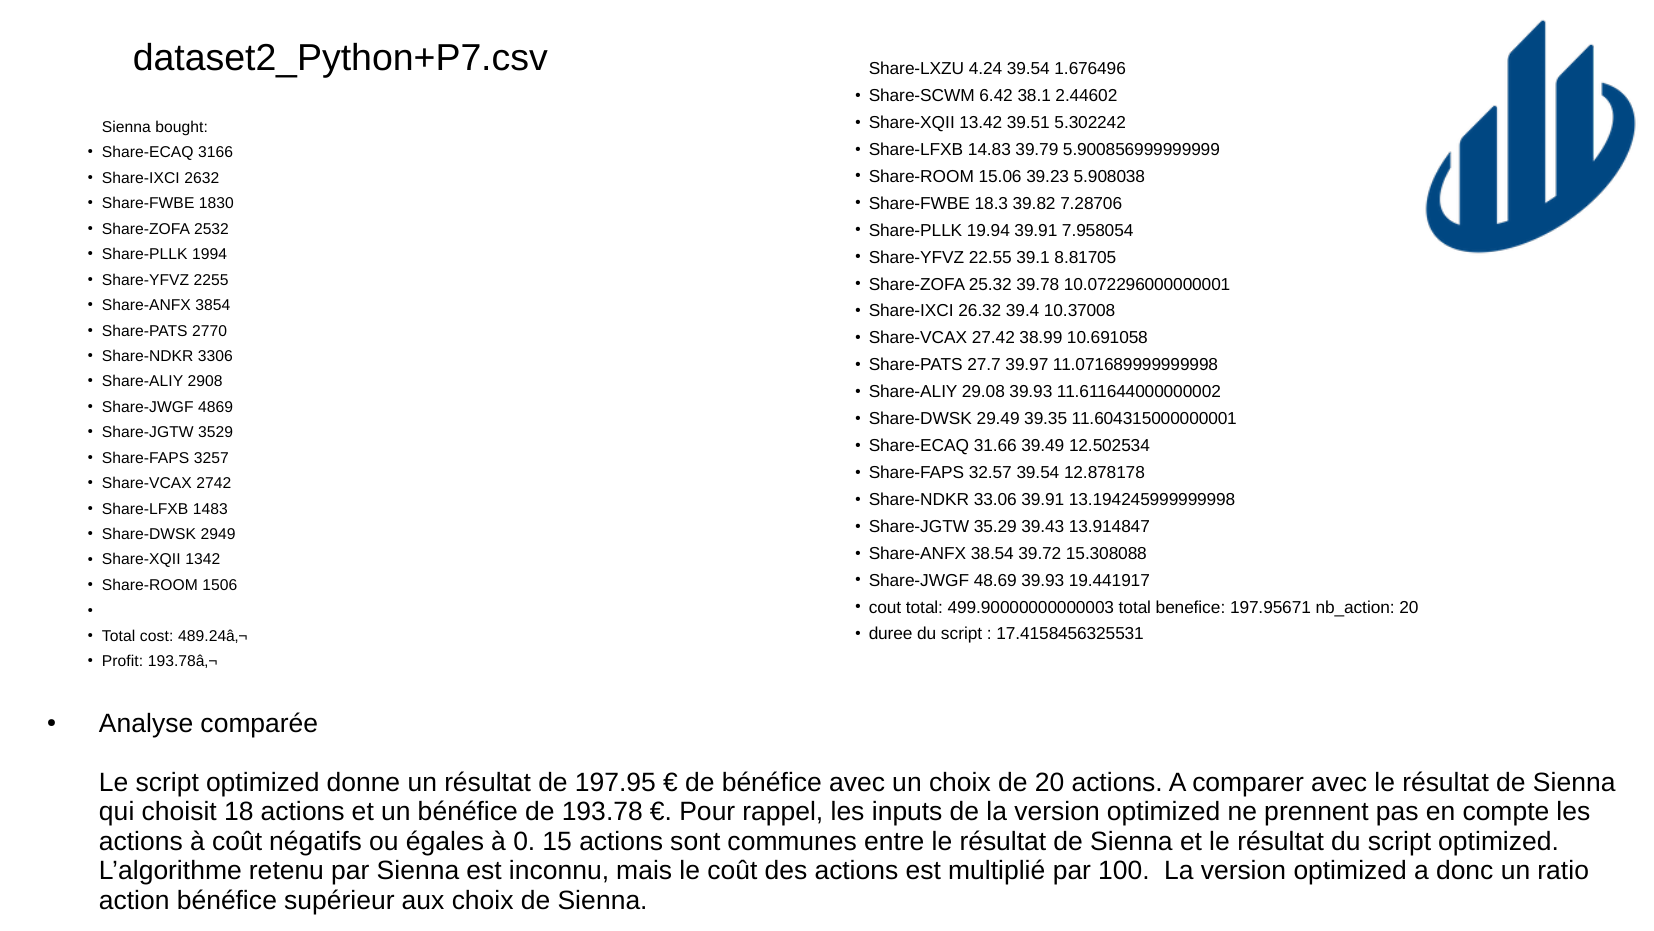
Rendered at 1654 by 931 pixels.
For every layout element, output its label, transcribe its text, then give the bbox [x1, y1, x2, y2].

list Analyse comparée Le script optimized donne un résultat de 197.95 € de bénéfice avec un choix de 20 actions. A comparer avec le résultat de Sienna qui choisit 18 actions et un bénéfice de 193.78 €. Pour rappel, les inputs de la version optimized ne prennent pas en compte les actions à coût négatifs ou égales à 0. 15 actions sont communes entre le résultat de Sienna et le résultat du script optimized. L’algorithme retenu par Sienna est inconnu, mais le coût des actions est multiplié par 100. La version optimized a donc un ratio action bénéfice supérieur aux choix de Sienna. [29, 708, 1625, 916]
list Share-LXZU 4.24 39.54 1.676496 Share-SCWM 6.42 38.1 2.44602 Share-XQII 13.42 39.51 5.302242 Share-LFXB 14.83 39.79 5.900856999999999 Share-ROOM 15.06 39.23 5.908038 Share-FWBE 18.3 39.82 7.28706 Share-PLLK 19.94 39.91 7.958054 Share-YFVZ 22.55 39.1 8.81705 Share-ZOFA 25.32 39.78 10.072296000000001 Share-IXCI 26.32 39.4 10.37008 Share-VCAX 27.42 38.99 10.691058 Share-PATS 27.7 39.97 11.071689999999998 Share-ALIY 29.08 39.93 11.611644000000002 Share-DWSK 29.49 39.35 11.604315000000001 Share-ECAQ 31.66 39.49 12.502534 Share-FAPS 32.57 39.54 12.878178 Share-NDKR 33.06 39.91 13.194245999999998 Share-JGTW 35.29 39.43 13.914847 Share-ANFX 38.54 39.72 15.308088 Share-JWGF 48.69 39.93 19.441917 cout total: 499.90000000000003 total benefice: 197.95671 nb_action: 20 duree du script : 17.4158456325531 [850, 59, 1565, 650]
list Sienna bought: Share-ECAQ 3166 Share-IXCI 2632 Share-FWBE 1830 Share-ZOFA 2532 Share-PLLK 1994 Share-YFVZ 2255 Share-ANFX 3854 Share-PATS 2770 Share-NDKR 3306 Share-ALIY 2908 Share-JWGF 4869 Share-JGTW 3529 Share-FAPS 3257 Share-VCAX 2742 Share-LFXB 1483 Share-DWSK 2949 Share-XQII 1342 Share-ROOM 1506 Total cost: 489.24â‚¬ Profit: 193.78â‚¬ [82, 118, 798, 680]
picture [1417, 12, 1642, 266]
text_box dataset2_Python+P7.csv [118, 29, 591, 89]
